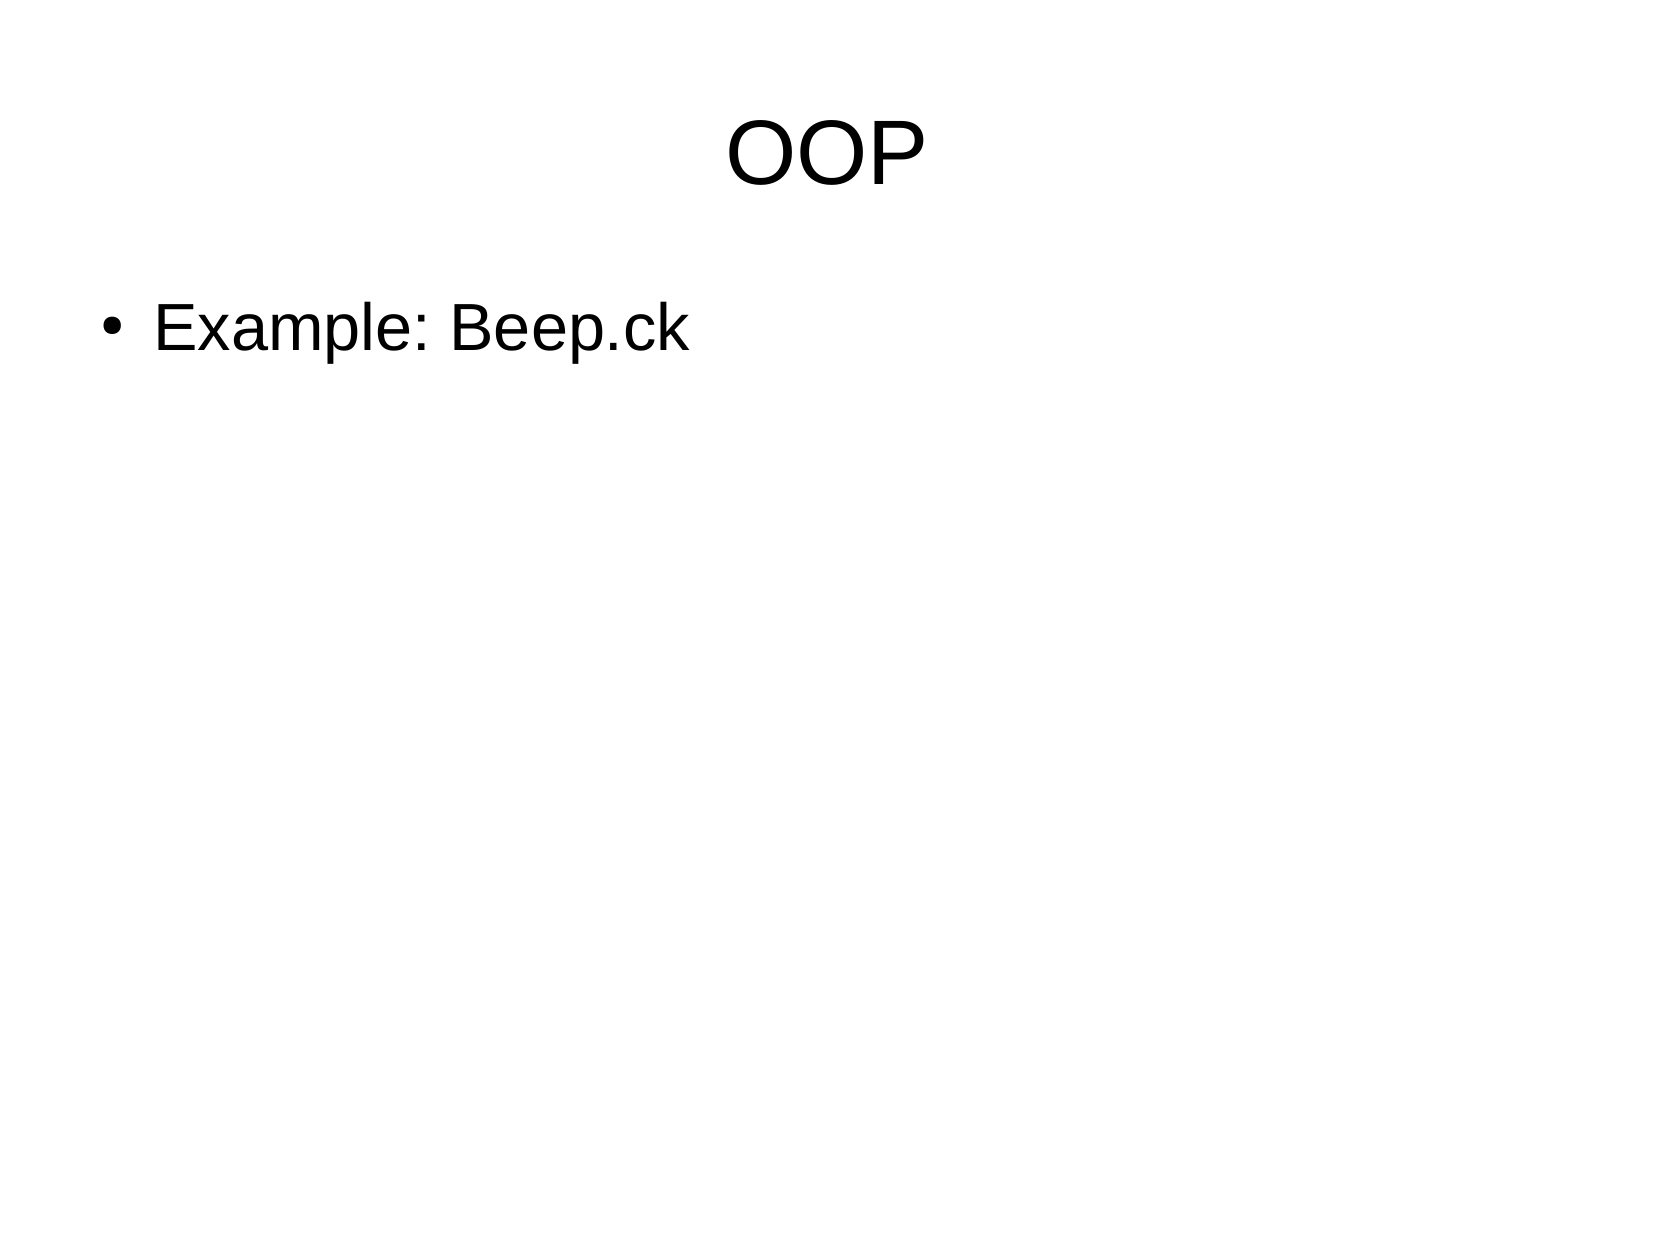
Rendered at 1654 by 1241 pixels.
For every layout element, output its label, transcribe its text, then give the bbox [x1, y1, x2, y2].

title OOP [82, 49, 1571, 257]
list Example: Beep.ck [82, 290, 1538, 1010]
